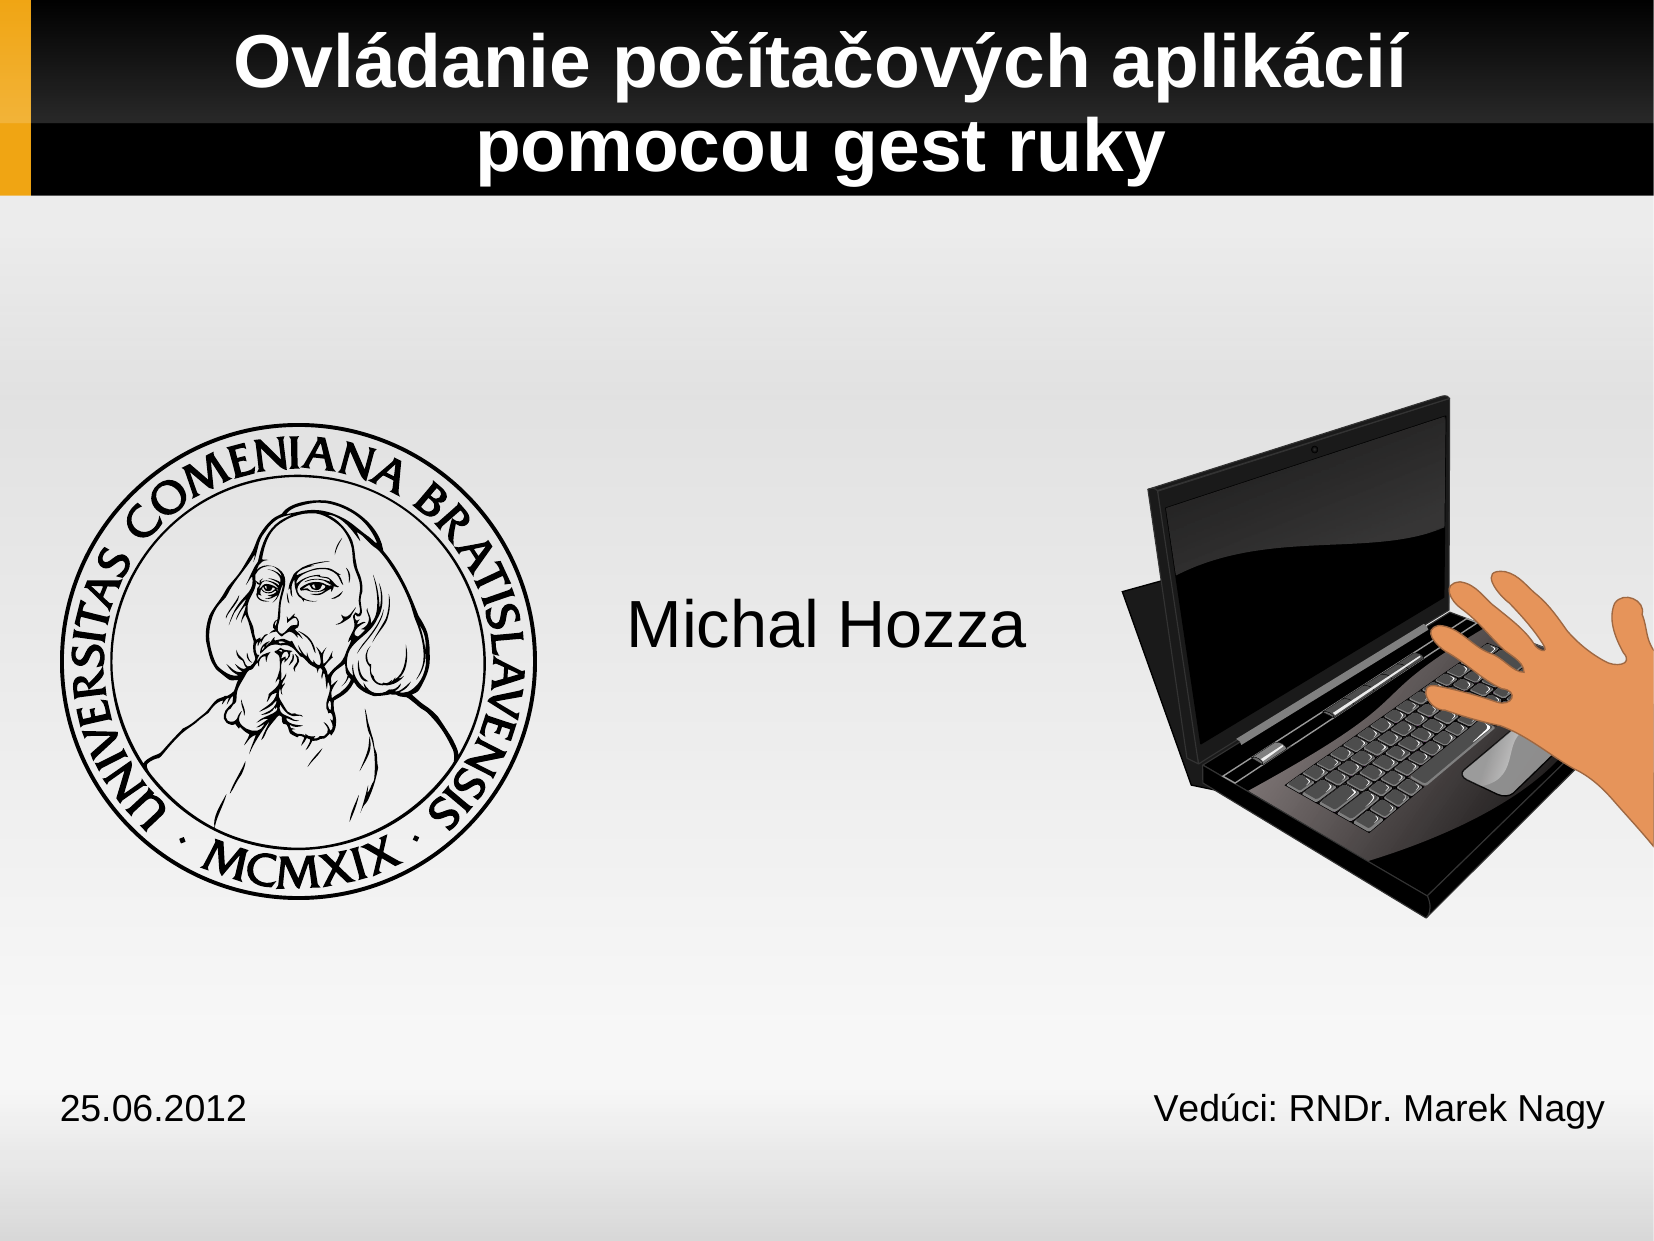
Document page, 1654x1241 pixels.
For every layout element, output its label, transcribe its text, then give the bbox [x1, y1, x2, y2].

picture [0, 0, 1654, 1241]
text_box 25.06.2012 Vedúci: RNDr. Marek Nagy [45, 1080, 1654, 1137]
title Ovládanie počítačových aplikácií pomocou gest ruky [76, 0, 1565, 208]
subtitle Michal Hozza [82, 290, 1571, 1080]
